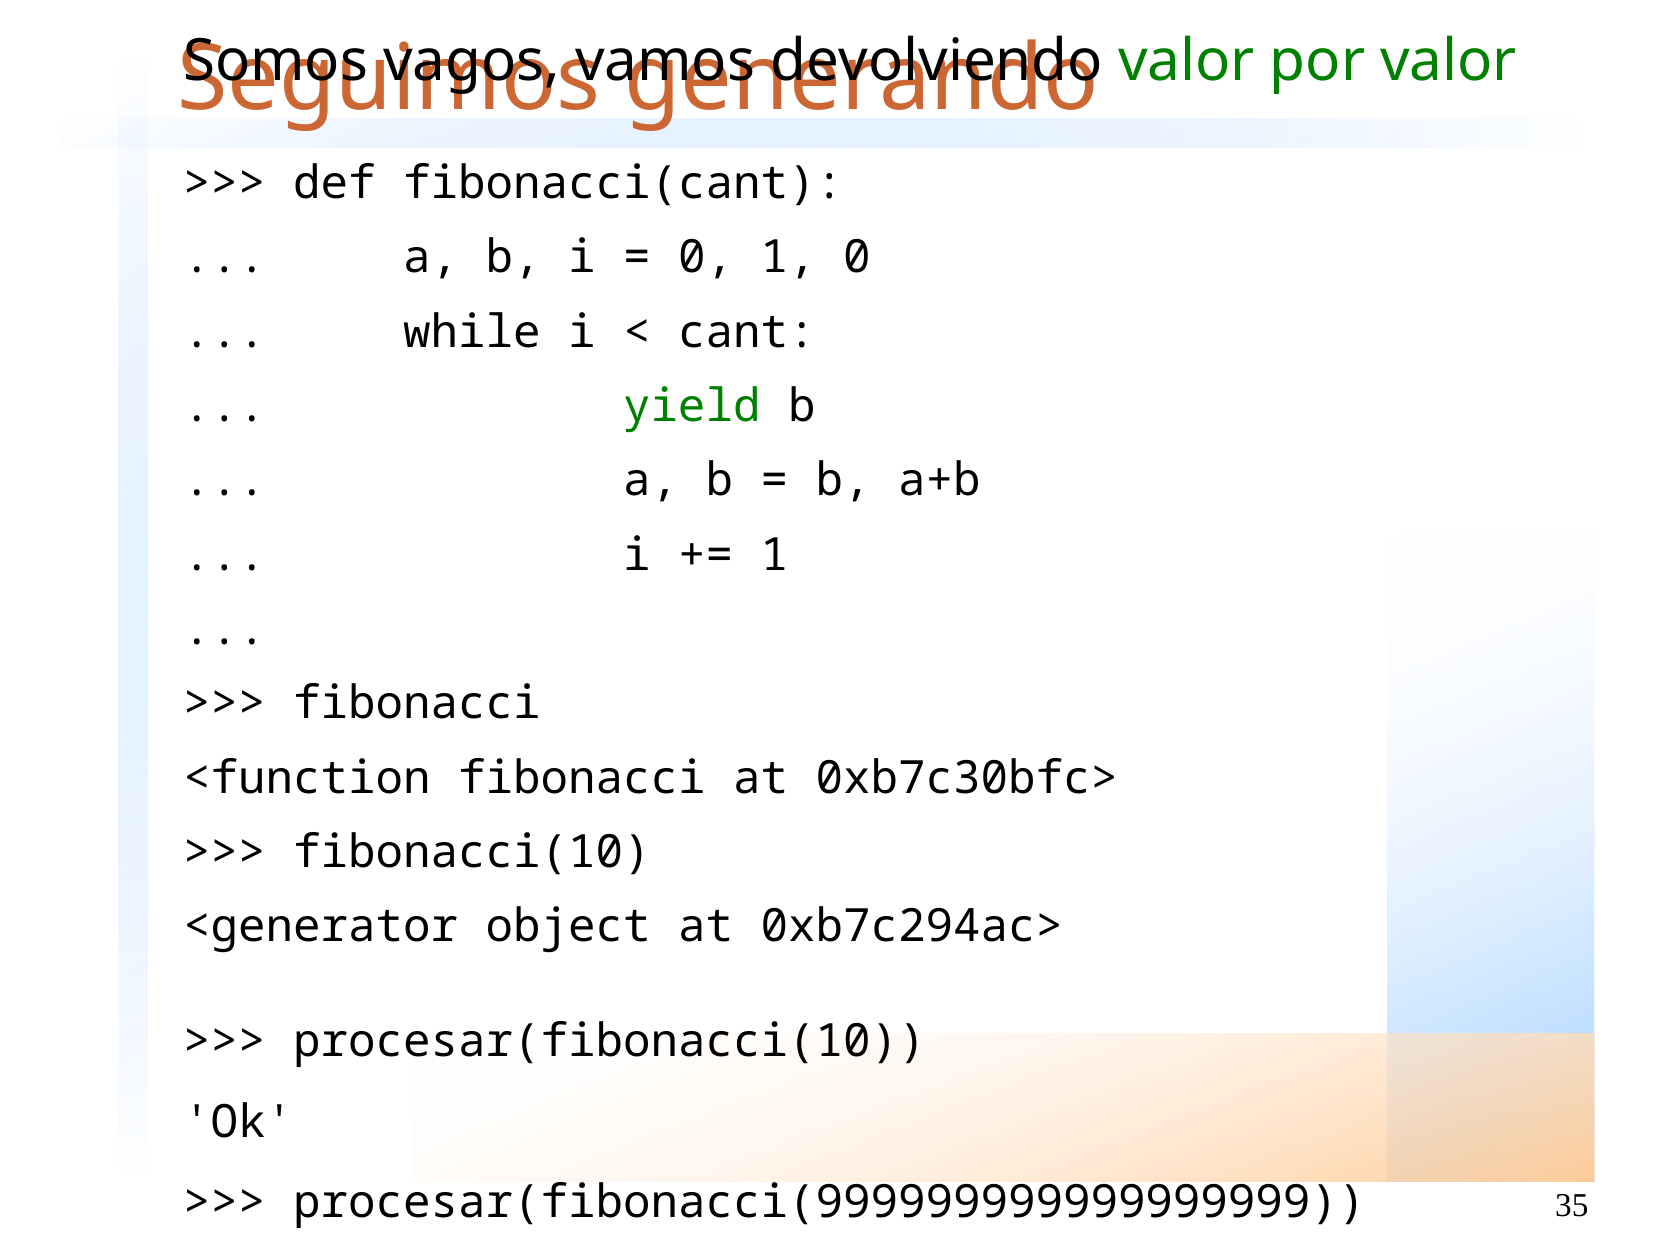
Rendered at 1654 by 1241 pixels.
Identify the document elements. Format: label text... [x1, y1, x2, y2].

title Seguimos generando [177, 0, 1595, 147]
text_box Somos vagos, vamos devolviendo valor por valor >>> def fibonacci(cant): ... a, b, i = 0, 1, 0 ... while i < cant: ... yield b ... a, b = b, a+b ... i += 1 ... >>> fibonacci <function fibonacci at 0xb7c30bfc> >>> fibonacci(10) <generator object at 0xb7c294ac> >>> procesar(fibonacci(10)) 'Ok' >>> procesar(fibonacci(999999999999999999)) 'Ok' [147, 147, 1595, 1182]
